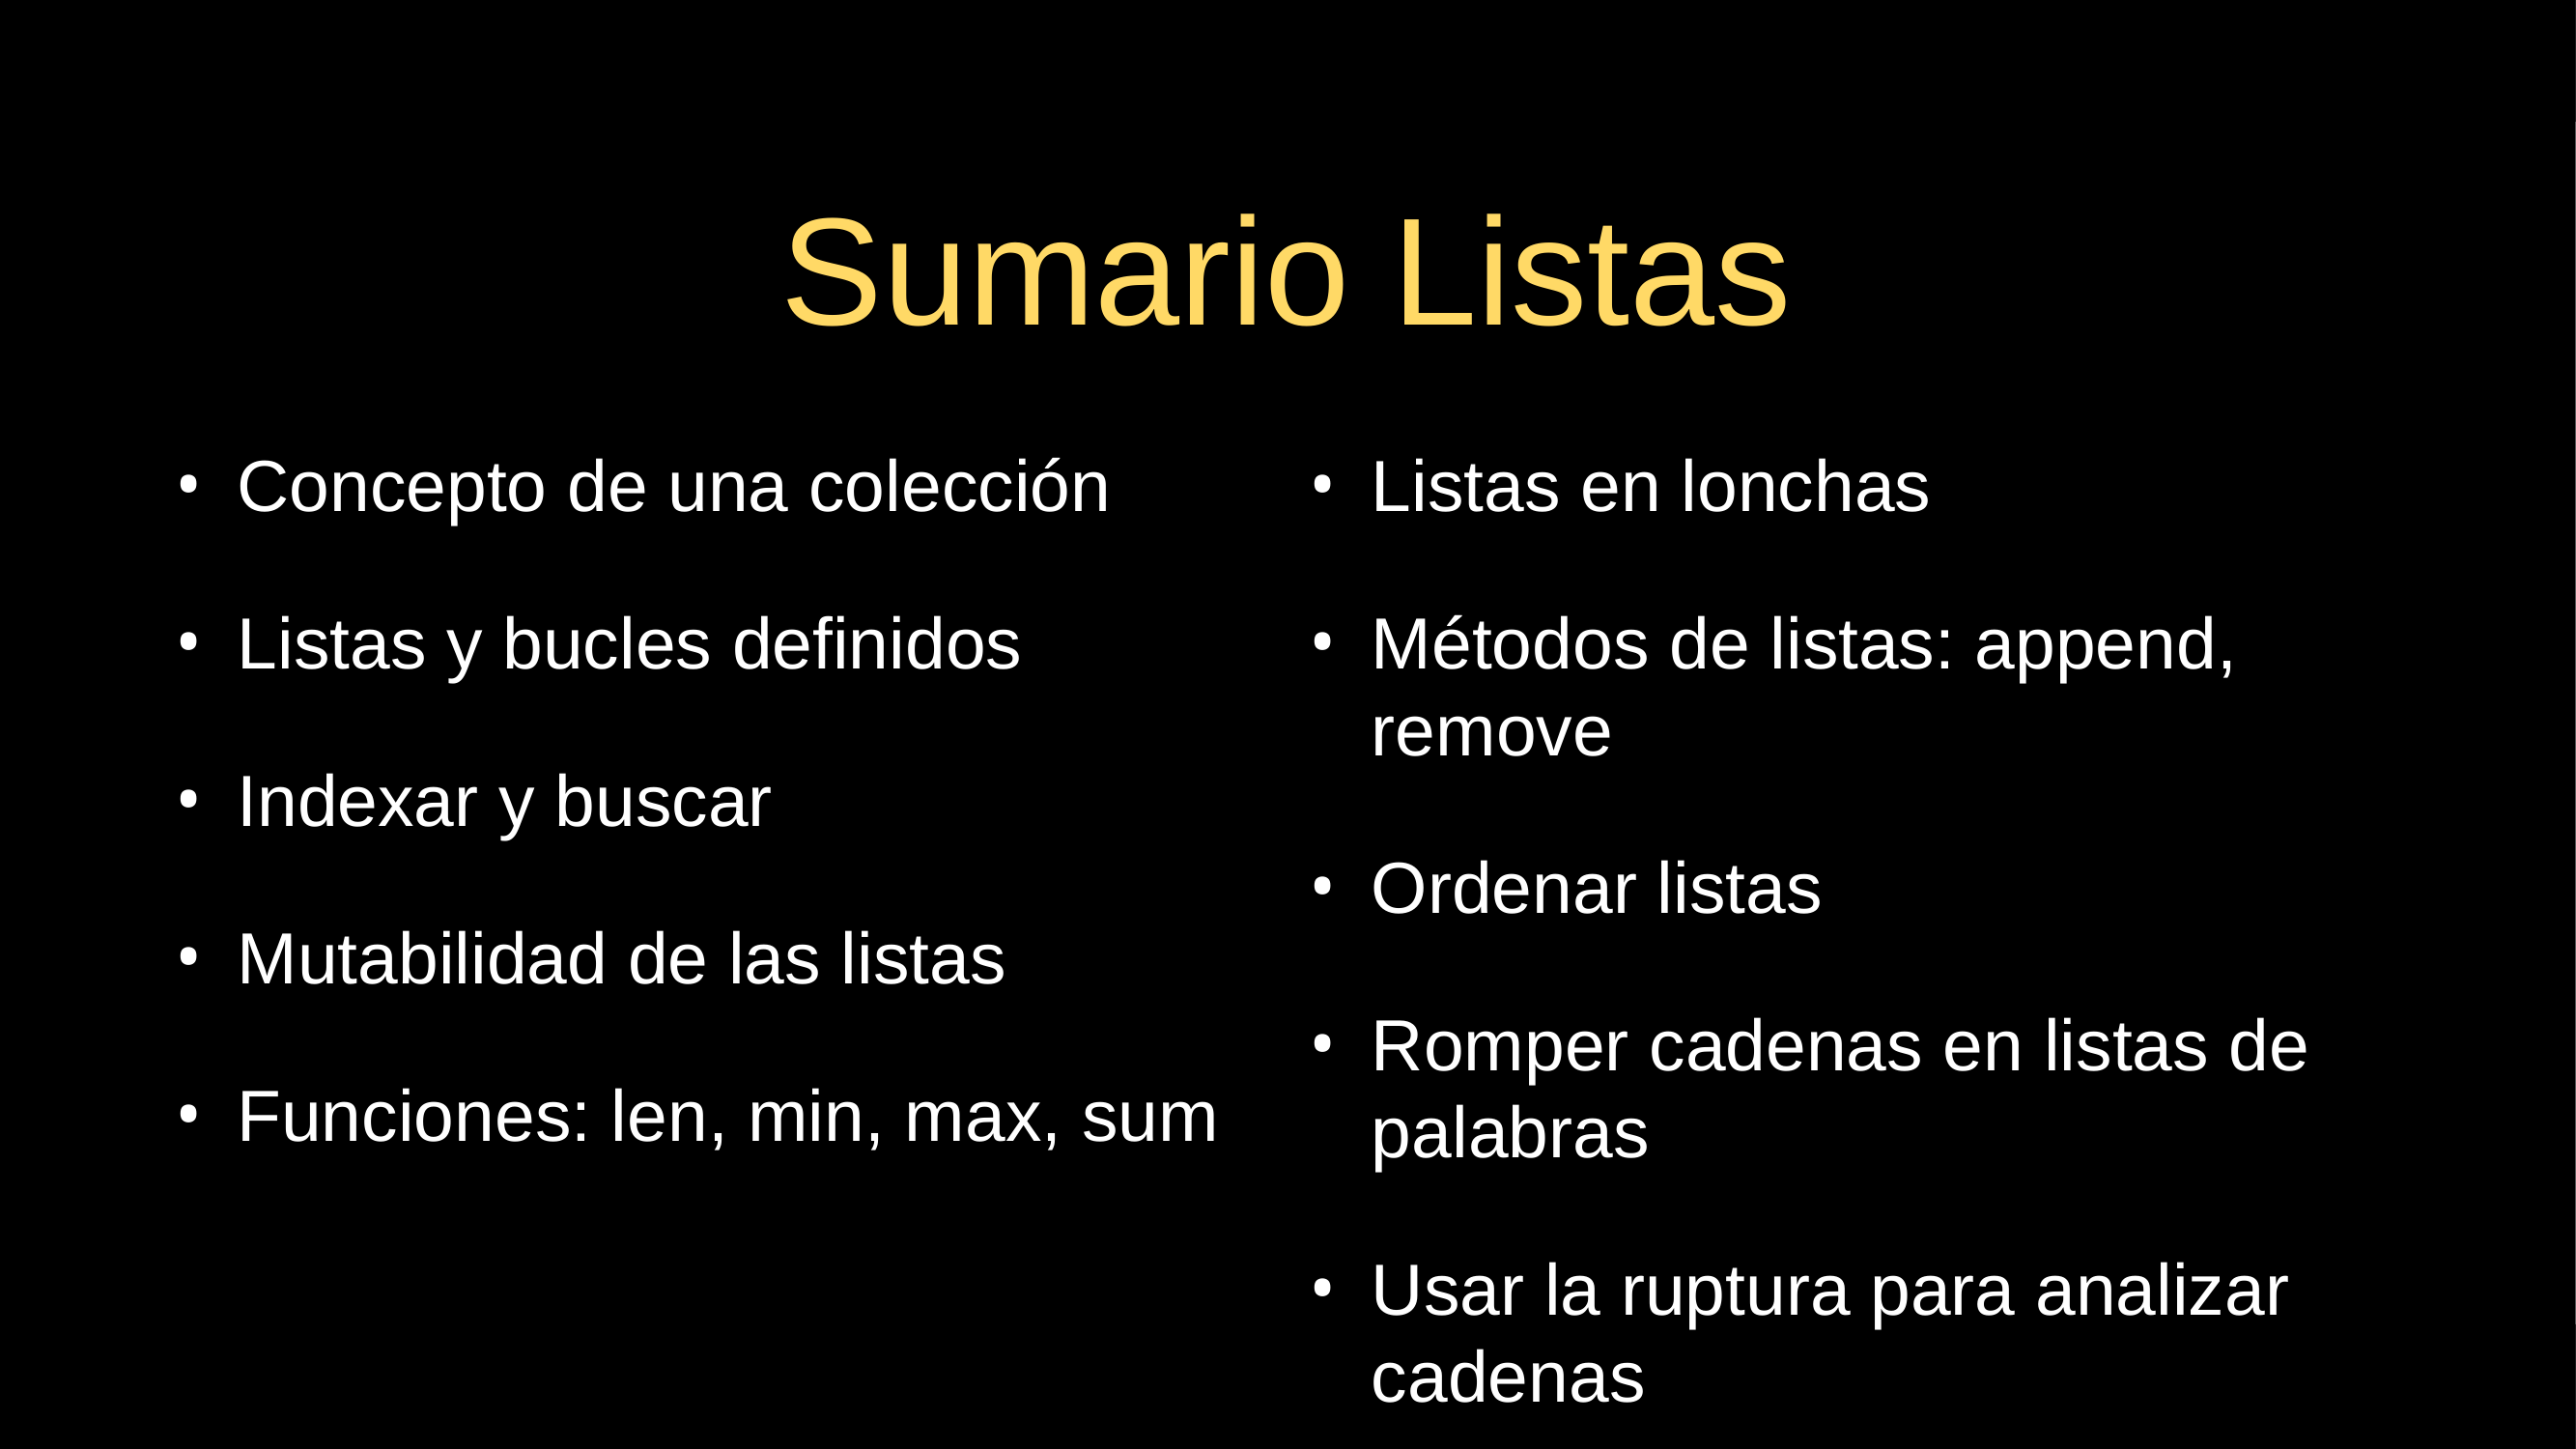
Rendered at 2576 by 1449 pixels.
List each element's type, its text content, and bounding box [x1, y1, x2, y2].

text_box Listas en lonchas Métodos de listas: append, remove Ordenar listas Romper cadenas en listas de palabras Usar la ruptura para analizar cadenas [1257, 433, 2456, 1243]
text_box Concepto de una colección Listas y bucles definidos Indexar y buscar Mutabilidad de las listas Funciones: len, min, max, sum [122, 433, 1257, 1243]
title Sumario Listas [183, 125, 2391, 403]
